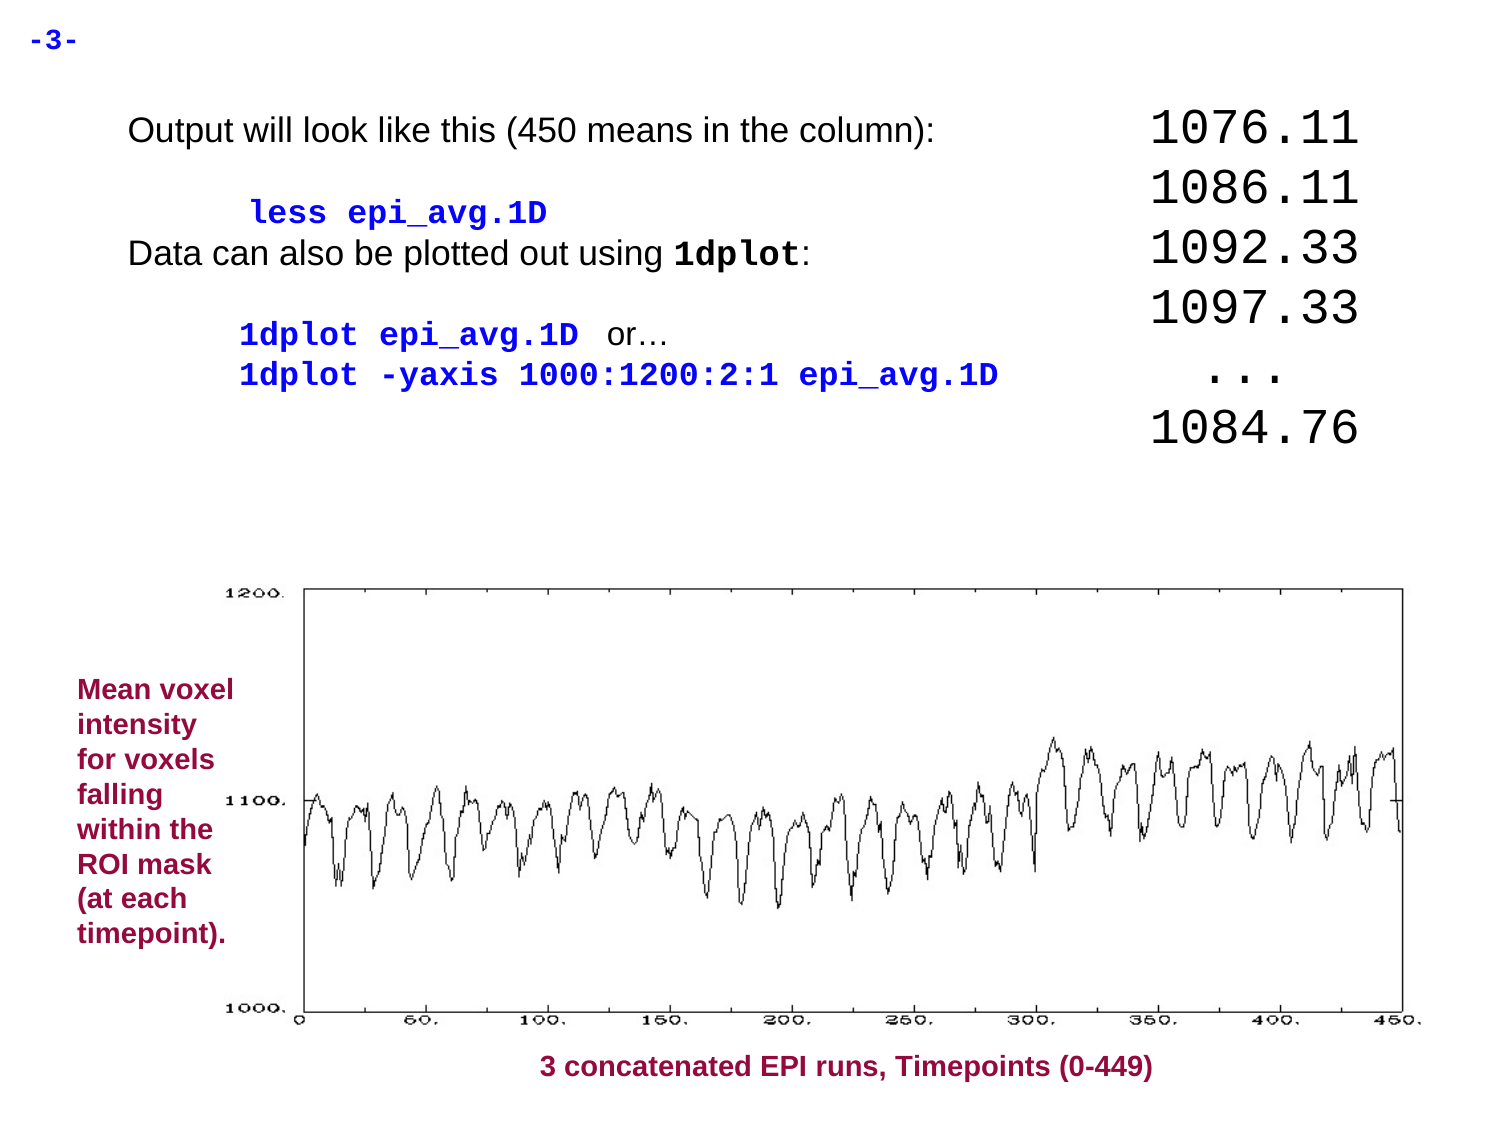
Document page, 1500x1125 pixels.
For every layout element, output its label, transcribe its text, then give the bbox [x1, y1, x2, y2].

picture [212, 574, 1426, 1038]
text_box 1076.11 1086.11 1092.33 1097.33 ... 1084.76 [1134, 85, 1410, 461]
text_box Mean voxel intensity for voxels falling within the ROI mask (at each timepoint). [62, 662, 250, 958]
text_box 3 concatenated EPI runs, Timepoints (0-449) [525, 1040, 1188, 1091]
list Output will look like this (450 means in the column): less epi_avg.1D Data can also be plotted out using 1dplot: 1dplot epi_avg.1D or… 1dplot -yaxis 1000:1200:2:1 epi_avg.1D [112, 99, 1438, 713]
